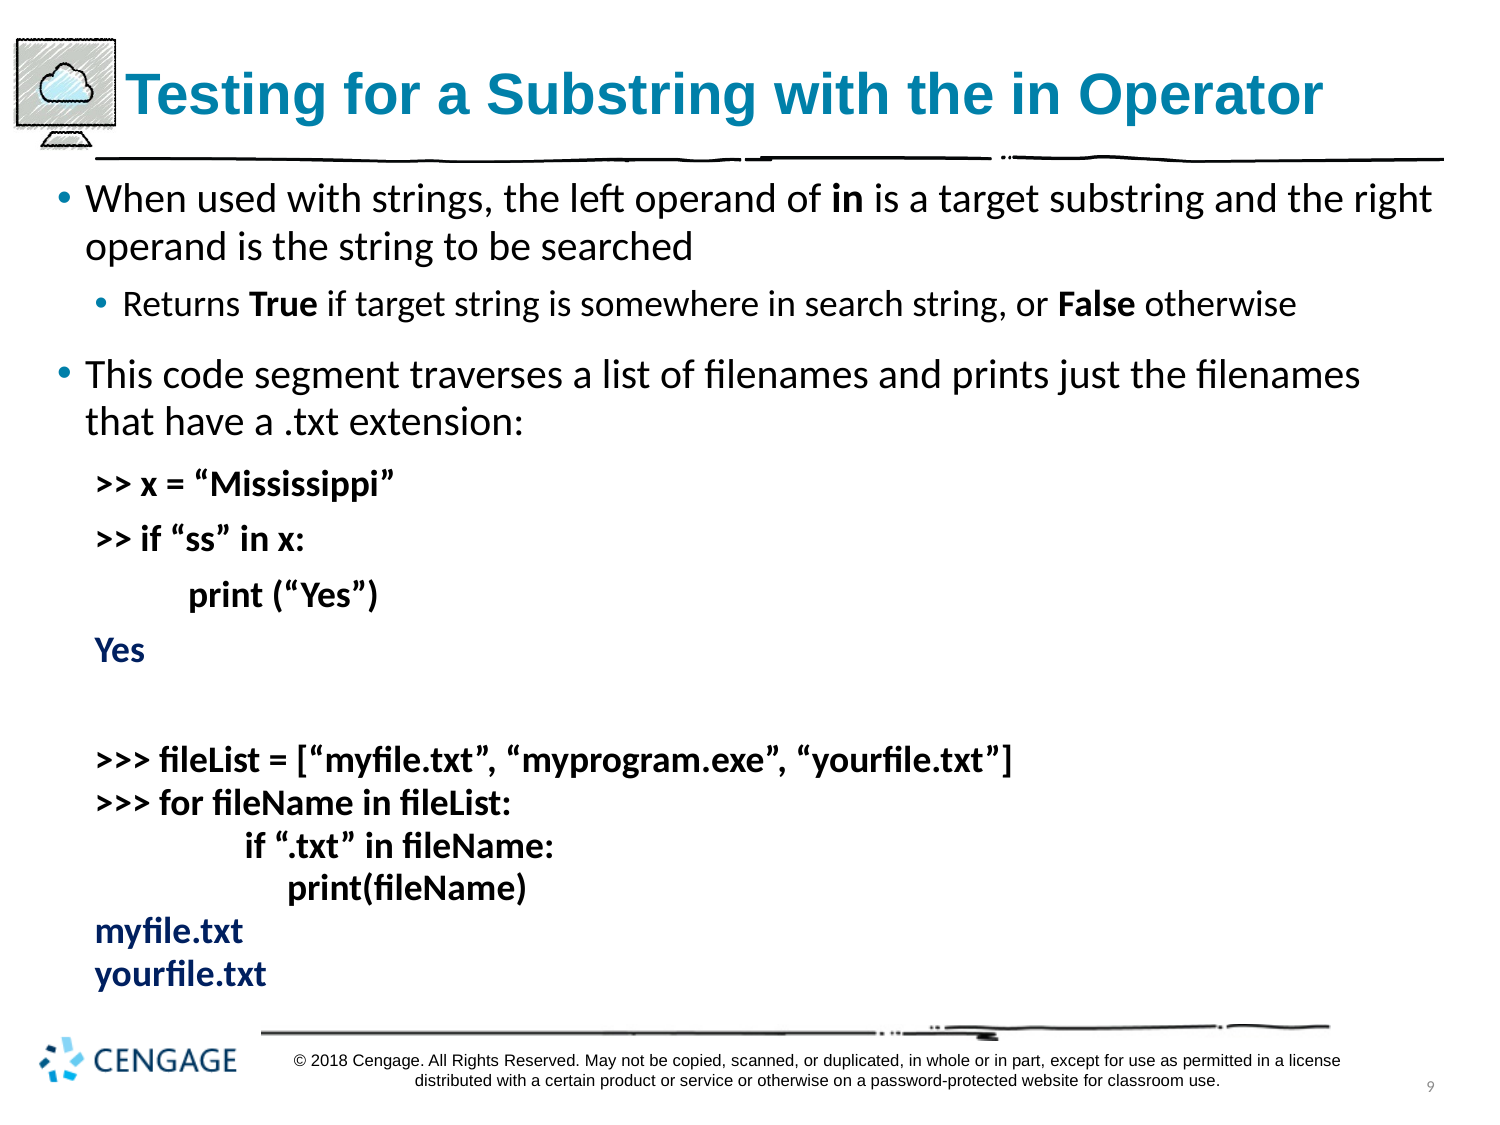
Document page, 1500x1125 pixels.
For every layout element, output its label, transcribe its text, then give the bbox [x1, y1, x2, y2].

picture [13, 36, 117, 151]
title Testing for a Substring with the in Operator [125, 55, 1442, 127]
footer © 2018 Cengage. All Rights Reserved. May not be copied, scanned, or duplicated, in whole or in part, except for use as permitted in a license distributed with a certain product or service or otherwise on a password-protected website for classroom use. [262, 1049, 1375, 1090]
picture [154, 155, 1444, 163]
picture [19, 1023, 249, 1095]
list When used with strings, the left operand of in is a target substring and the right operand is the string to be searched Returns True if target string is somewhere in search string, or False otherwise This code segment traverses a list of filenames and prints just the filenames that have a .txt extension: [57, 174, 1438, 448]
picture [261, 1024, 1331, 1041]
list >> x = “Mississippi” >> if “ss” in x: print (“Yes”) Yes >>> fileList = [“myfile.txt”, “myprogram.exe”, “yourfile.txt”] >>> for fileName in fileList: if “.txt” in fileName: print(fileName) my file.txt your file.txt [57, 462, 1438, 1001]
